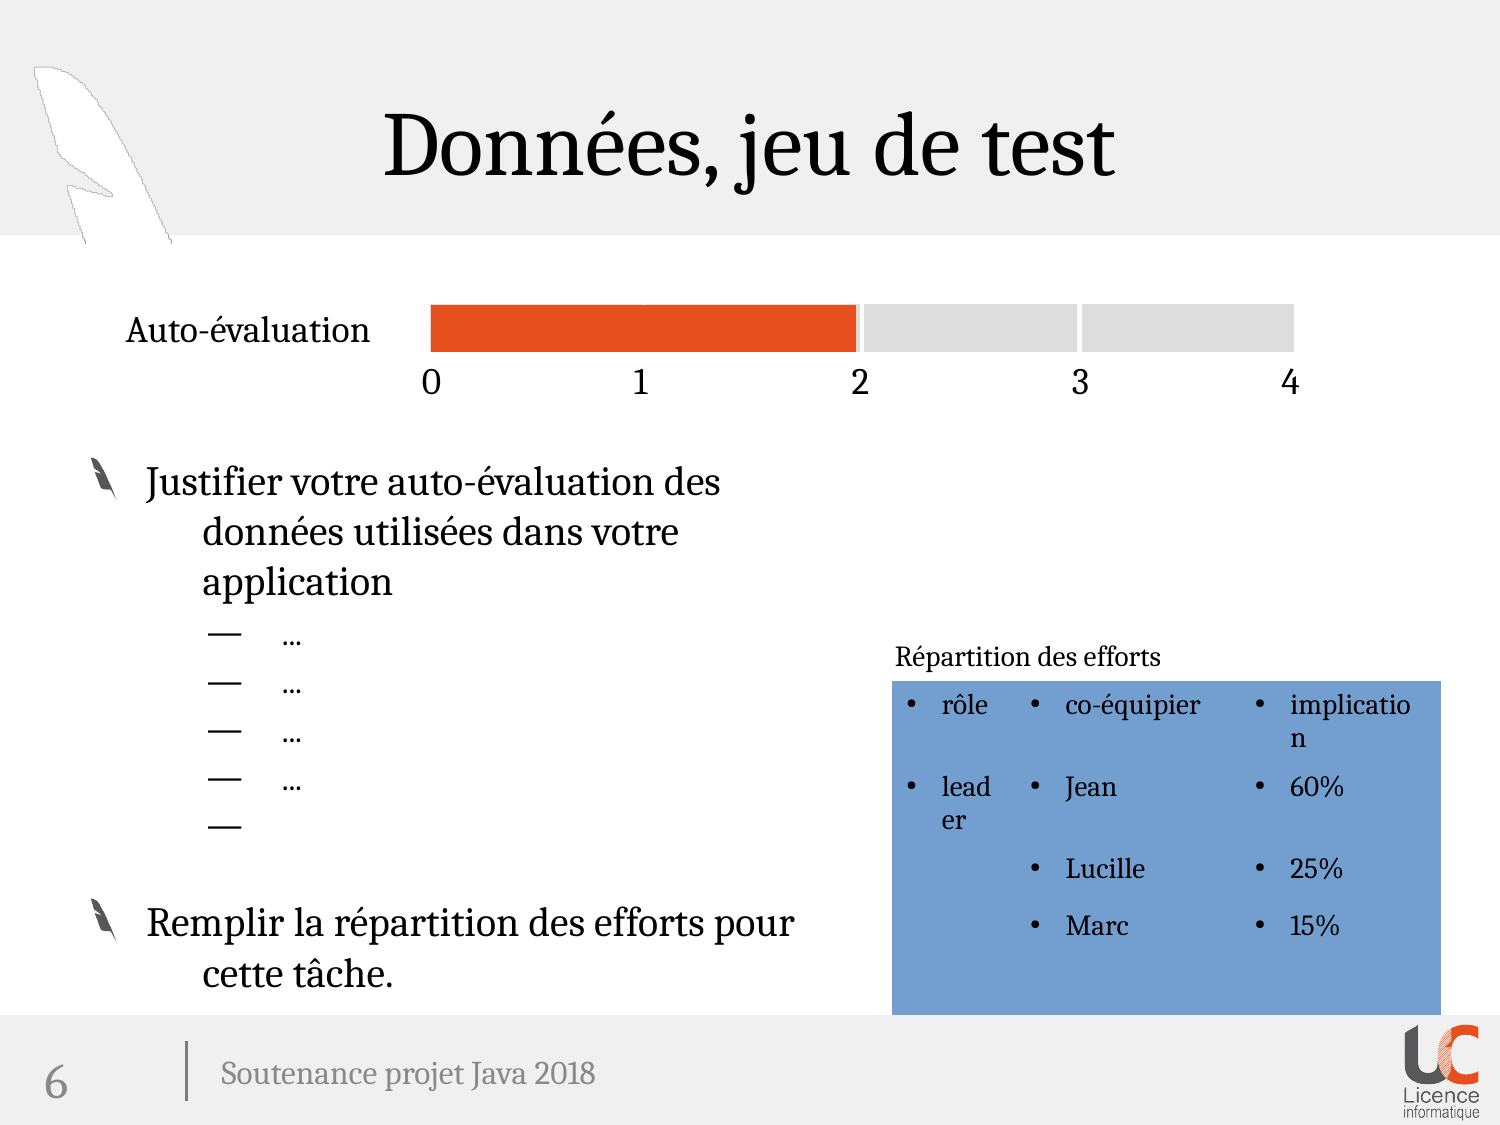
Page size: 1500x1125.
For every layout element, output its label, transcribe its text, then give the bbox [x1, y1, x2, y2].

text_box Soutenance projet Java 2018 [206, 1041, 939, 1102]
table_cell [892, 958, 1016, 1015]
text_box Répartition des efforts [879, 630, 1237, 681]
table_cell 15% [1240, 901, 1441, 958]
table_cell [892, 901, 1016, 958]
table_cell leader [892, 763, 1016, 844]
table_header implication [1240, 681, 1441, 763]
table_cell Jean [1016, 763, 1240, 844]
table_cell Lucille [1016, 844, 1240, 901]
table_header co-équipier [1016, 681, 1240, 763]
table_header rôle [892, 681, 1016, 763]
table_cell 60% [1240, 763, 1441, 844]
table_cell Marc [1016, 901, 1240, 958]
list Justifier votre auto-évaluation des données utilisées dans votre application ... ... ... ... Remplir la répartition des efforts pour cette tâche. [75, 444, 869, 1005]
table_cell [1016, 958, 1240, 1015]
text_box <numéro> [29, 1041, 160, 1102]
table_cell 25% [1240, 844, 1441, 901]
title Données, jeu de test [75, 45, 1426, 233]
picture [1398, 1020, 1484, 1122]
picture [29, 63, 187, 244]
table_cell [1240, 958, 1441, 1015]
text_box [431, 305, 856, 352]
table_cell [892, 844, 1016, 901]
